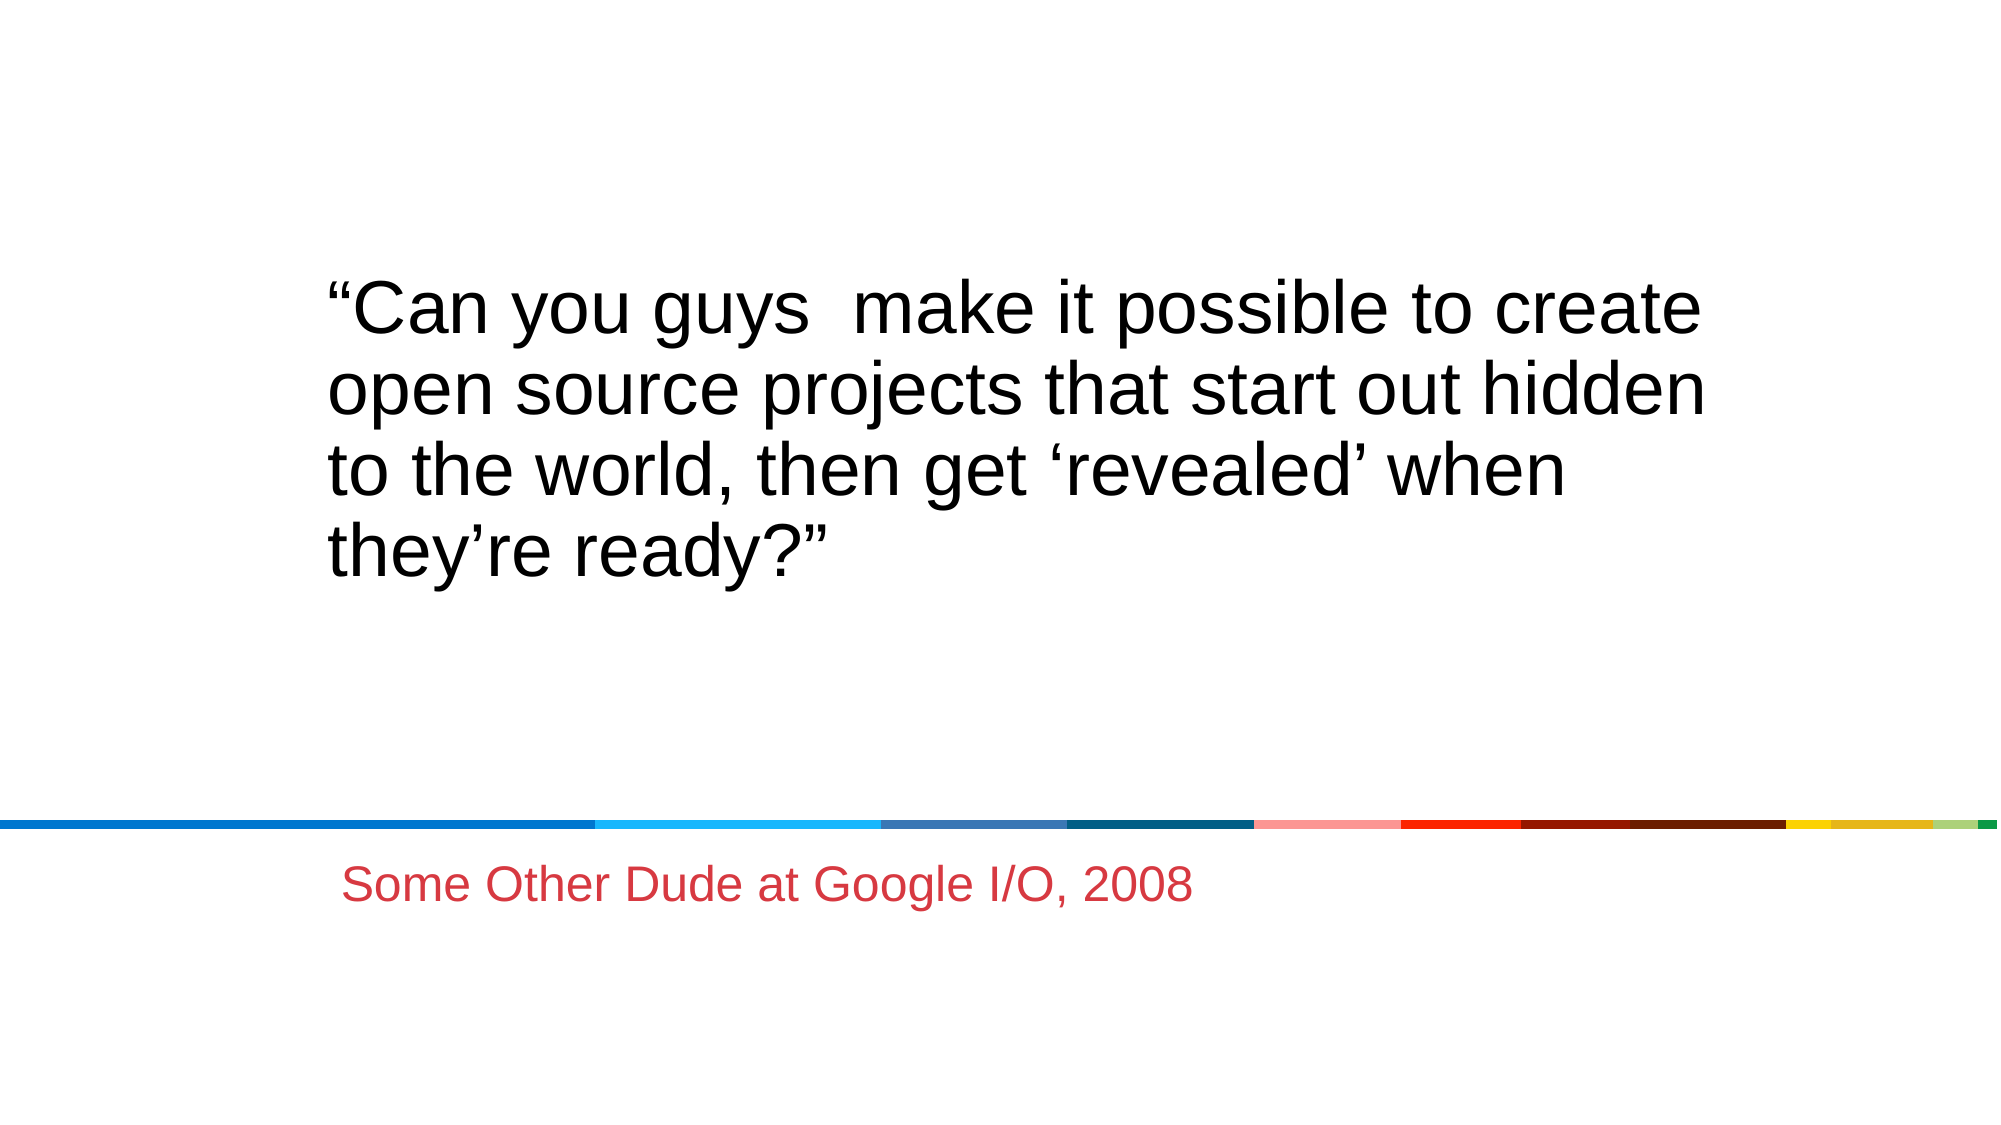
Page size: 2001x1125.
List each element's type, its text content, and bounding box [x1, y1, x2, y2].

text_box Some Other Dude at Google I/O, 2008 [325, 843, 1229, 927]
text_box [0, 820, 1997, 829]
text_box “Can you guys make it possible to create open source projects that start out hidden to the world, then get ‘revealed’ when they’re ready?” [312, 261, 1787, 479]
